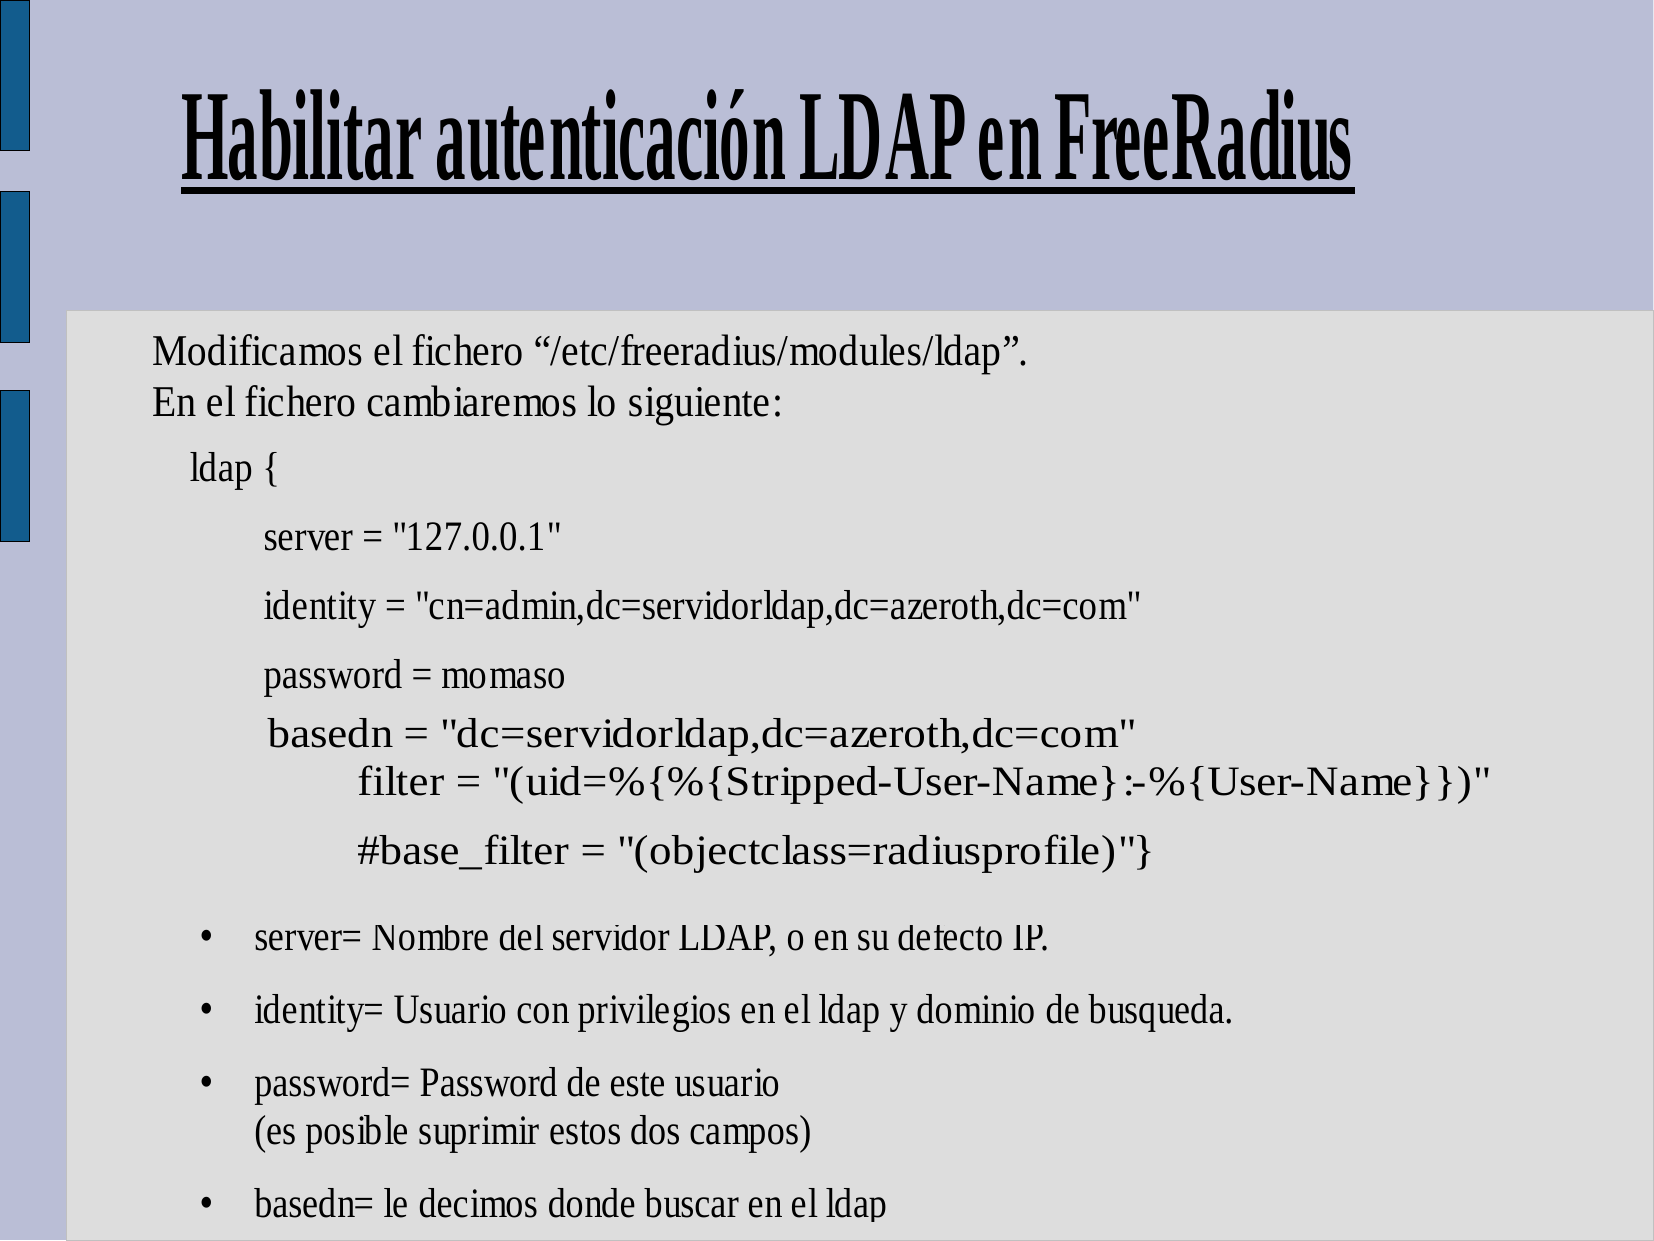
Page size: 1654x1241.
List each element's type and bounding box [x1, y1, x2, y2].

chart [143, 59, 1654, 1222]
